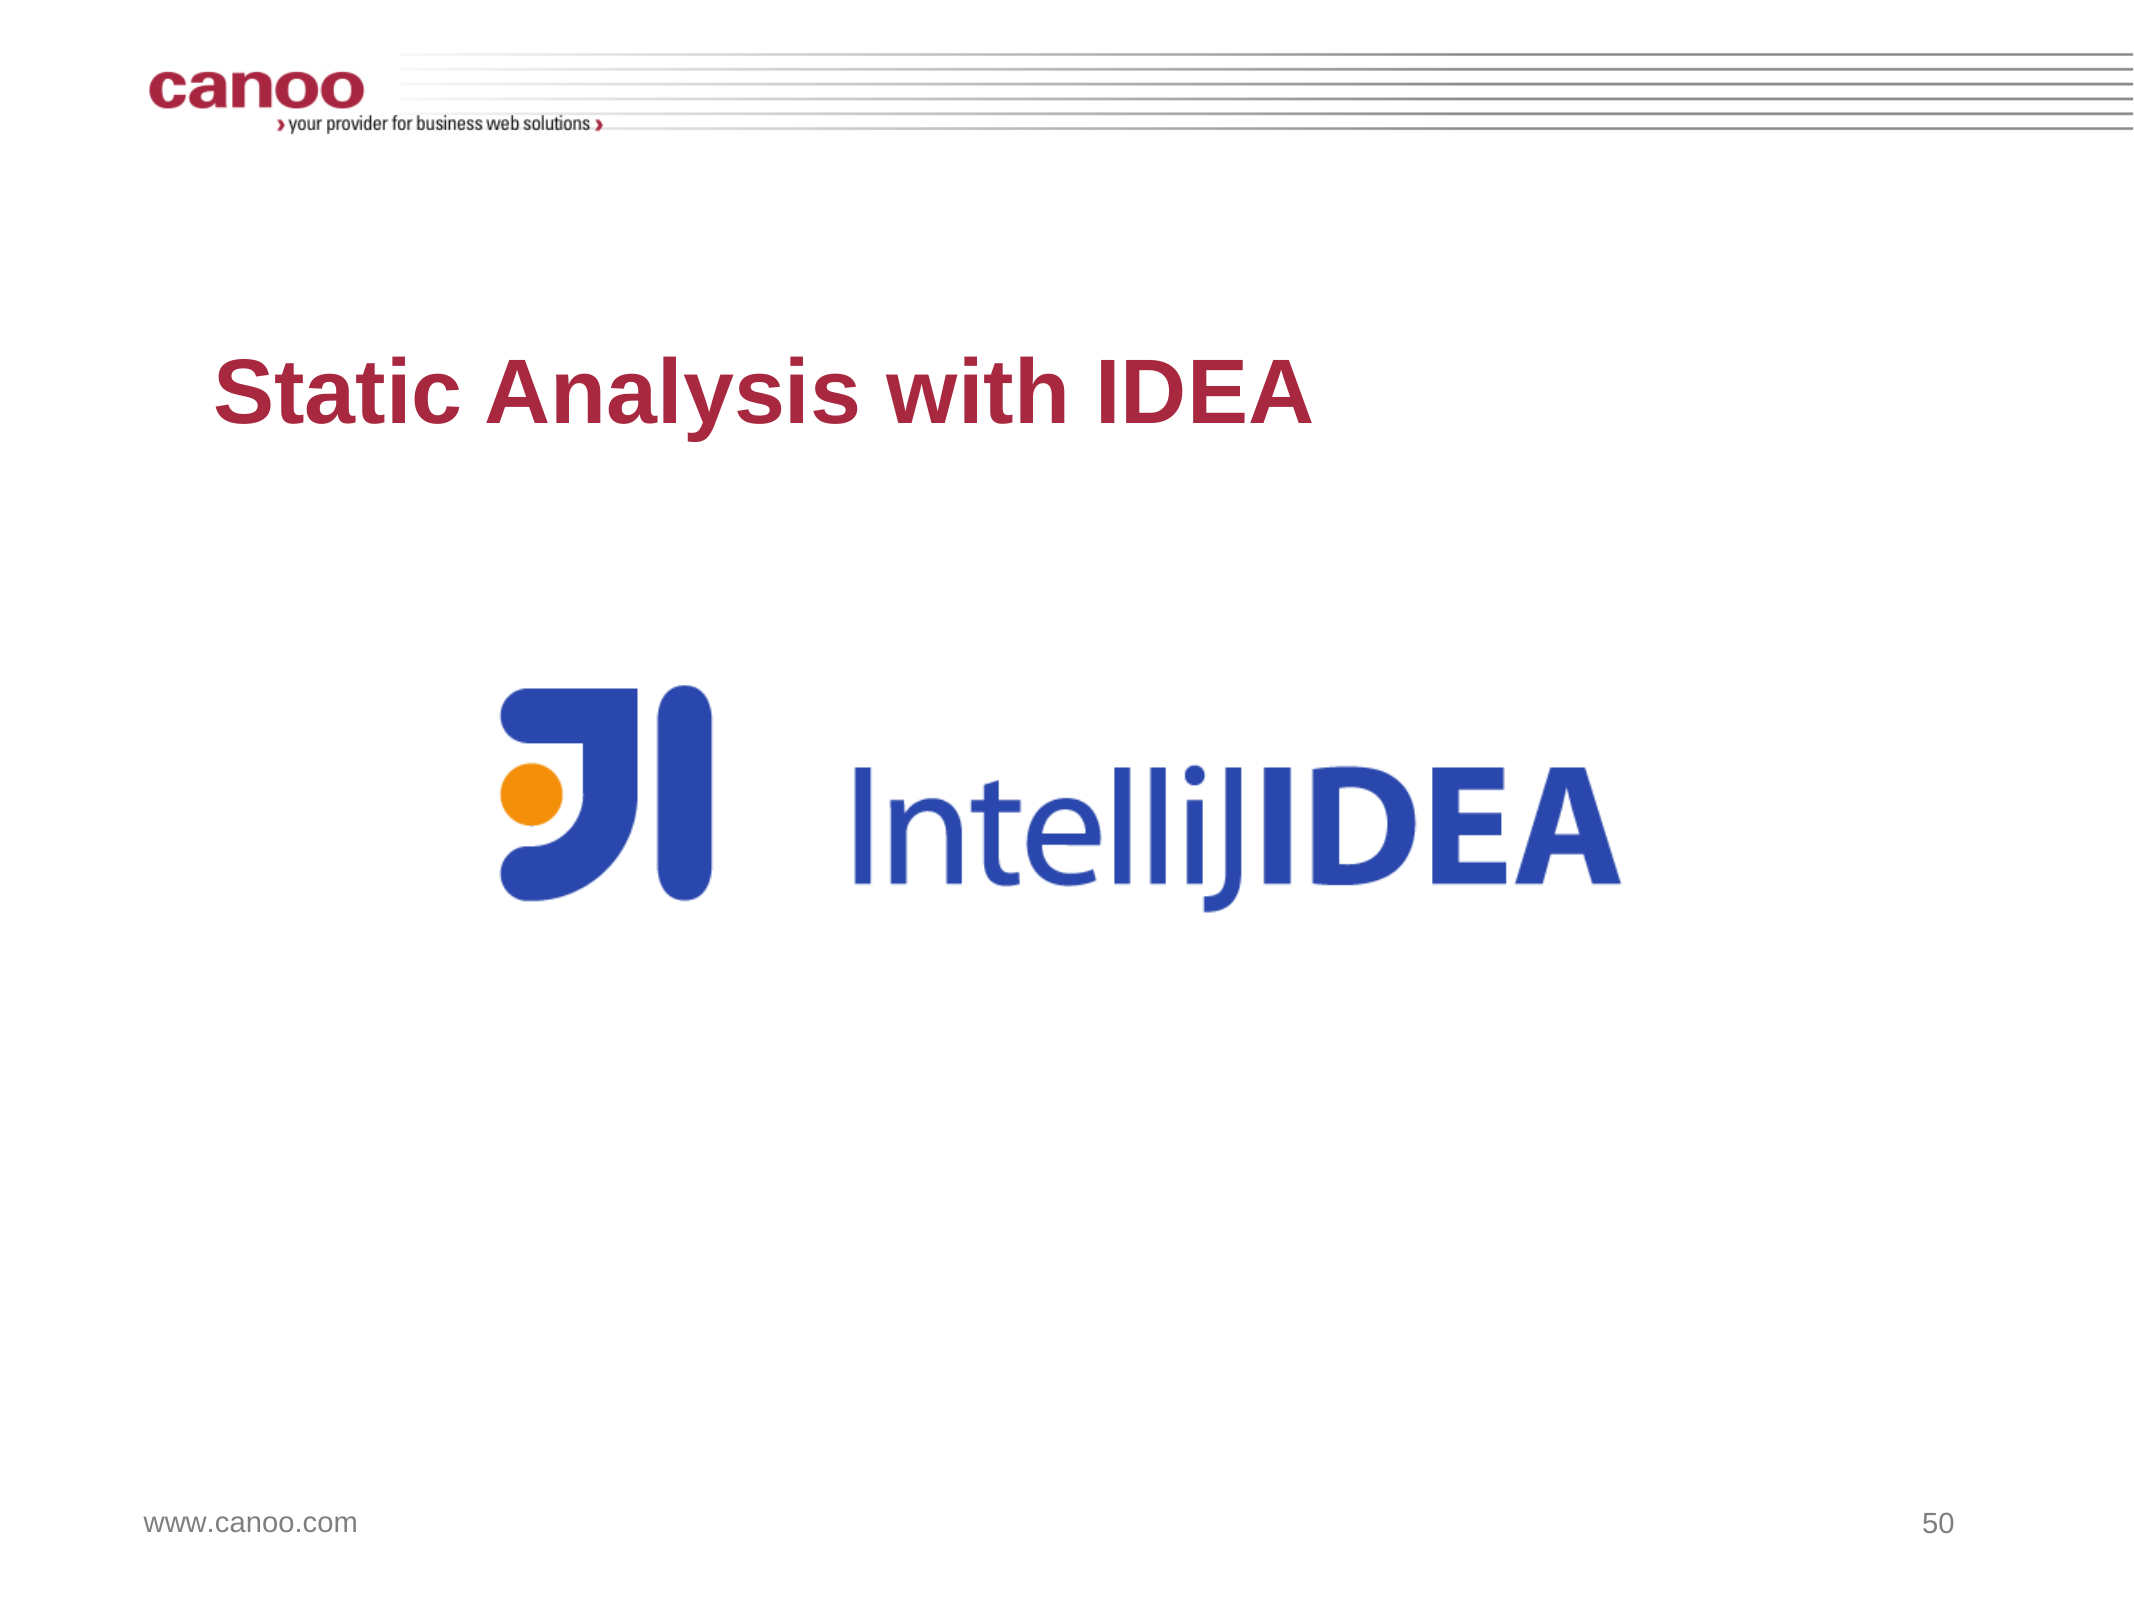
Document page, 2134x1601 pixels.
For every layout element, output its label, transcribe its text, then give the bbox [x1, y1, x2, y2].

text_box <number> [1912, 1496, 1965, 1547]
picture [466, 684, 1667, 916]
picture [0, 21, 2134, 188]
title Static Analysis with IDEA [204, 220, 2020, 451]
